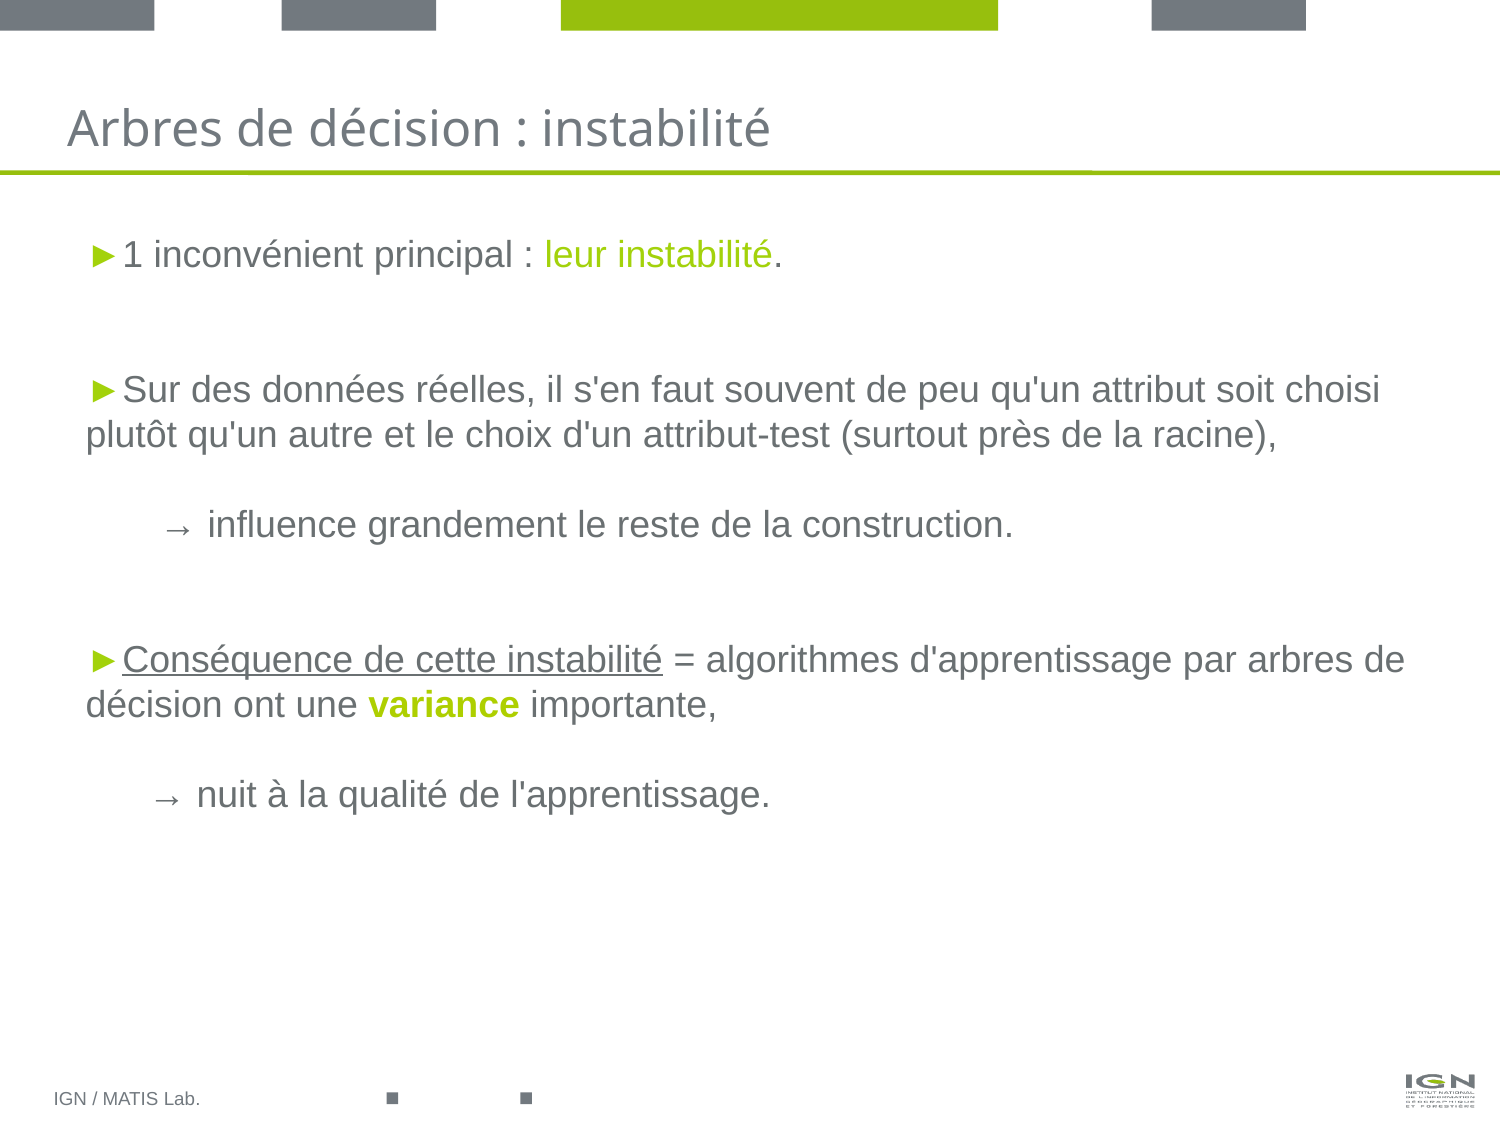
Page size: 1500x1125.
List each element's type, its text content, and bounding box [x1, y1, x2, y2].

picture [1404, 1074, 1475, 1108]
text_box ►1 inconvénient principal : leur instabilité. ►Sur des données réelles, il s'en faut souvent de peu qu'un attribut soit choisi plutôt qu'un autre et le choix d'un attribut-test (surtout près de la racine), → influence grandement le reste de la construction. ►Conséquence de cette instabilité = algorithmes d'apprentissage par arbres de décision ont une variance importante, → nuit à la qualité de l'apprentissage. [70, 222, 1453, 567]
text_box IGN / MATIS Lab. [38, 1067, 514, 1125]
text_box Arbres de décision : instabilité [53, 80, 1425, 173]
